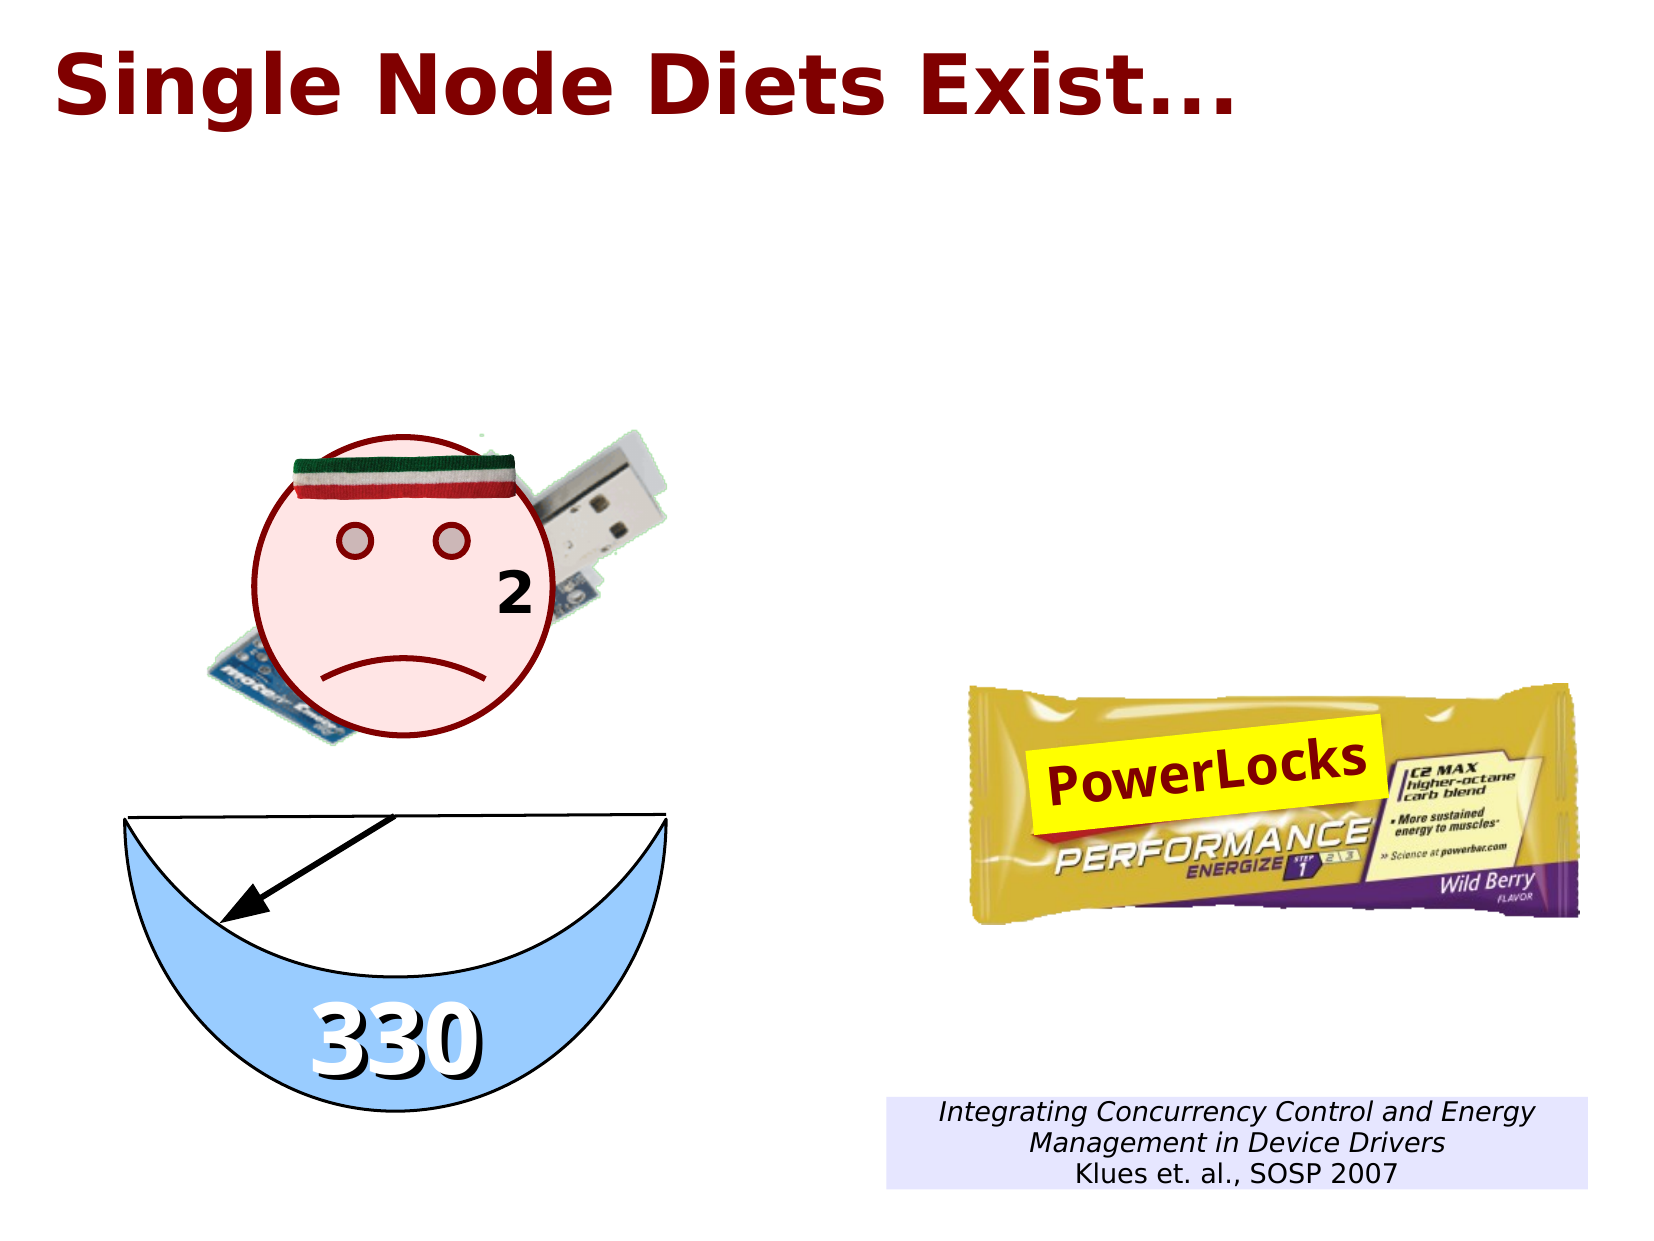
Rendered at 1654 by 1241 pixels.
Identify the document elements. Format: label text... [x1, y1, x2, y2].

text_box [254, 487, 549, 736]
text_box Integrating Concurrency Control and Energy Management in Device Drivers Klues et. al., SOSP 2007 [886, 1096, 1588, 1190]
text_box 2 [481, 552, 553, 636]
picture [206, 428, 668, 747]
text_box PowerLocks [1025, 713, 1390, 836]
text_box [334, 437, 473, 454]
text_box [292, 1089, 499, 1112]
title Single Node Diets Exist... [52, 0, 1654, 173]
text_box 330 [233, 959, 558, 1089]
picture [967, 683, 1580, 925]
text_box [124, 819, 286, 1053]
text_box [505, 819, 667, 1053]
